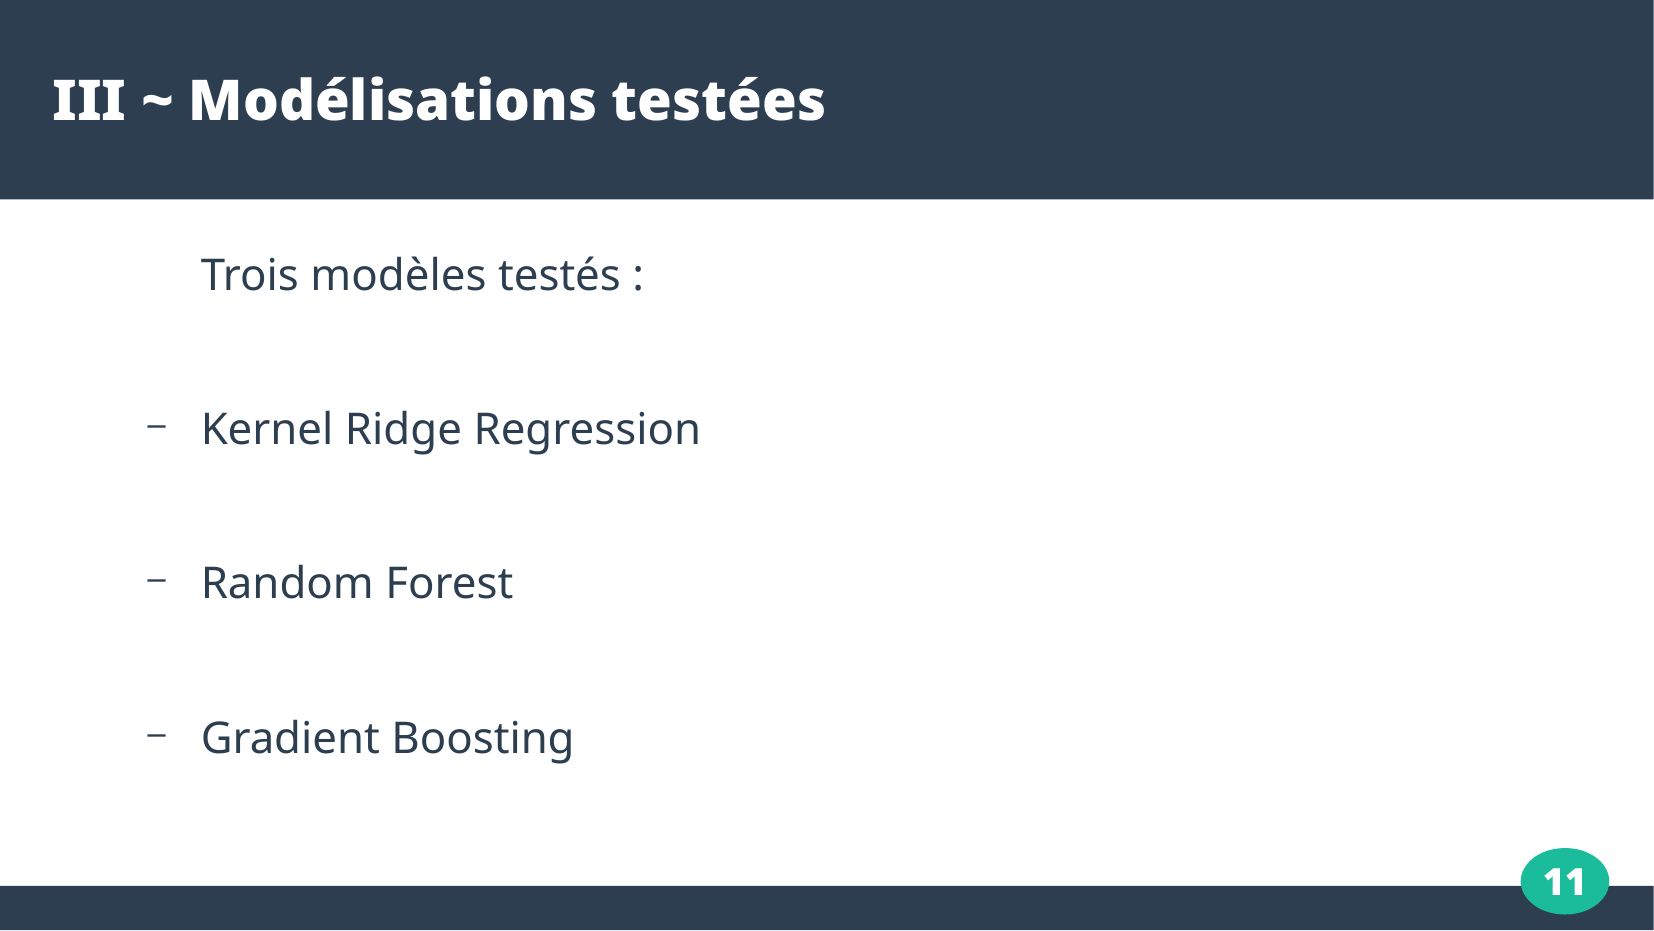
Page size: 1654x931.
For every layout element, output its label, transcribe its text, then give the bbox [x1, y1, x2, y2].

list Trois modèles testés : Kernel Ridge Regression Random Forest Gradient Boosting [59, 243, 1595, 871]
title III ~ Modélisations testées [0, 39, 1621, 158]
